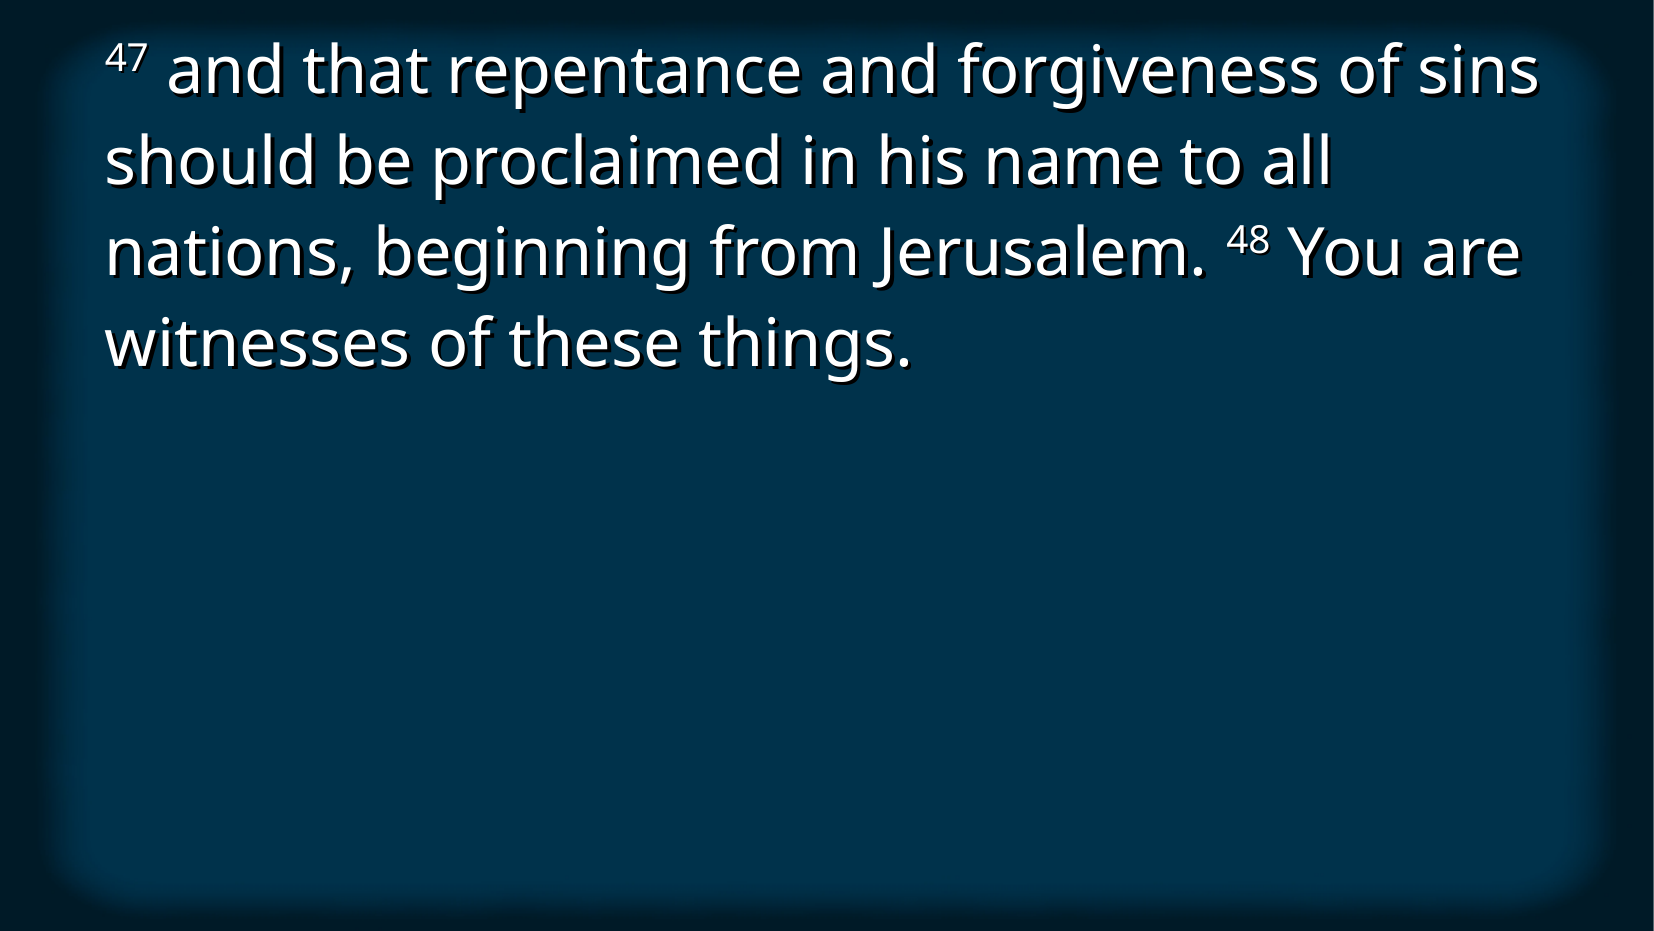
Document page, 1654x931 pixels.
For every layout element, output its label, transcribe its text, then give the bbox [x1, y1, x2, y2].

picture [0, 0, 1654, 931]
text_box 47 and that repentance and forgiveness of sins should be proclaimed in his name to all nations, beginning from Jerusalem. 48 You are witnesses of these things. [90, 15, 1576, 385]
